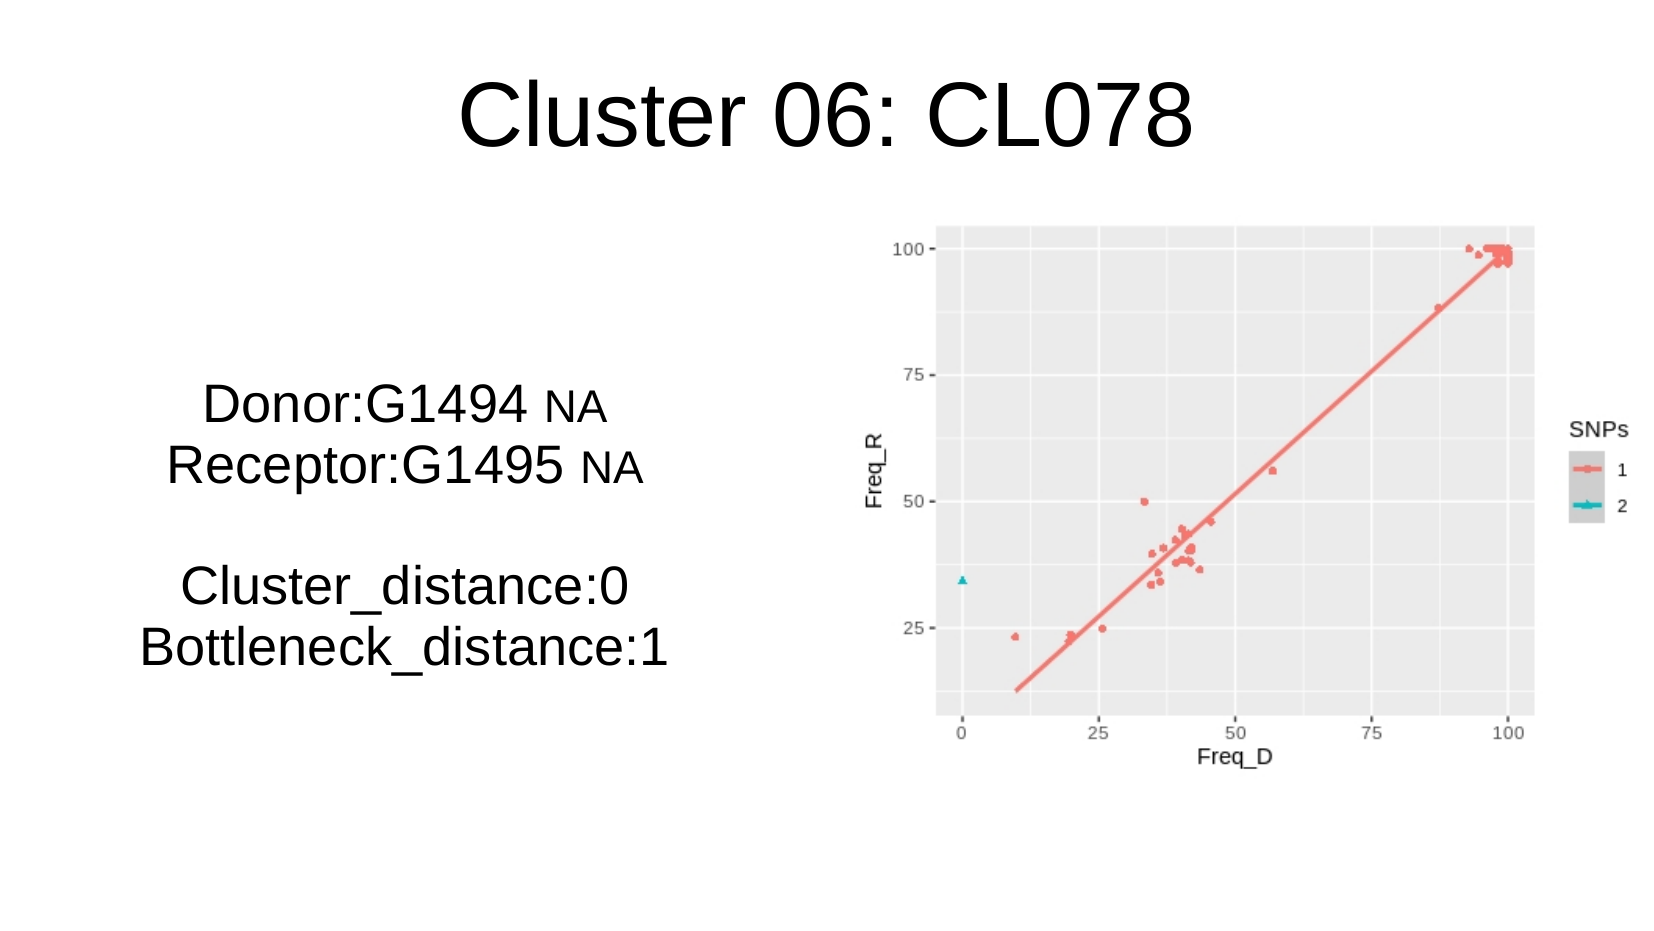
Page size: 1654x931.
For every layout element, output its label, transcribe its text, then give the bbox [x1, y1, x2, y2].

title Cluster 06: CL078 [82, 37, 1571, 193]
picture [855, 215, 1652, 781]
text_box Donor:G1494 NA Receptor:G1495 NA Cluster_distance:0 Bottleneck_distance:1 [30, 255, 781, 796]
